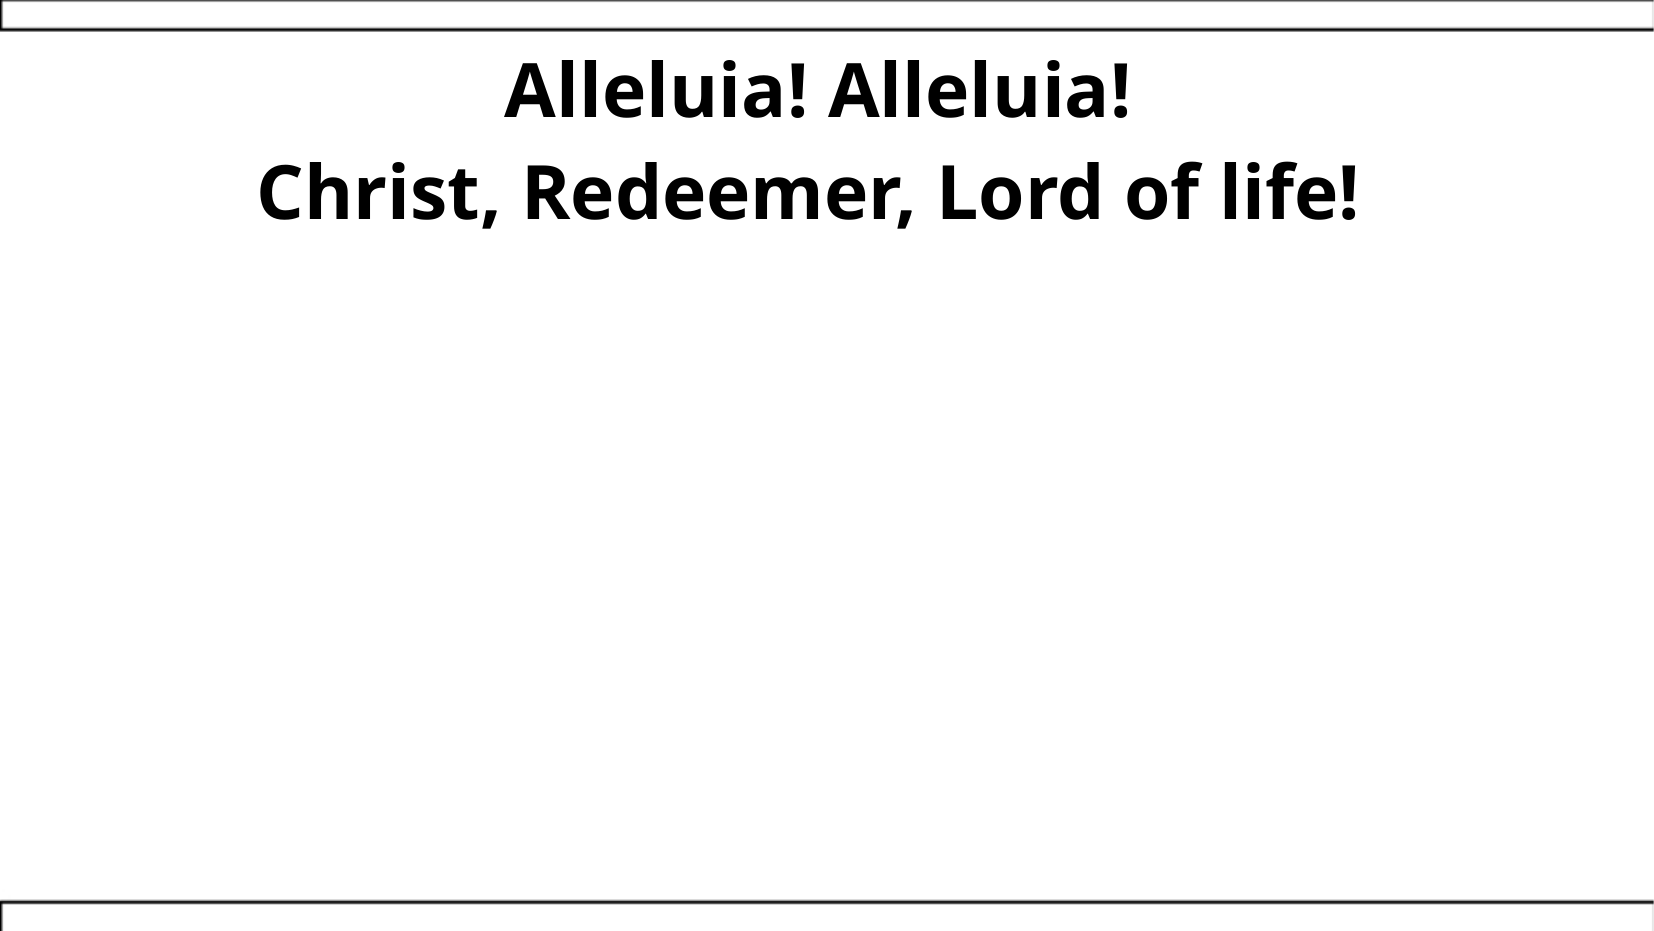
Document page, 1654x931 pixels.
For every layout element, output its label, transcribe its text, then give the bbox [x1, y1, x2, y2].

picture [0, 0, 1654, 931]
text_box Alleluia! Alleluia! Christ, Redeemer, Lord of life! [92, 30, 1546, 276]
